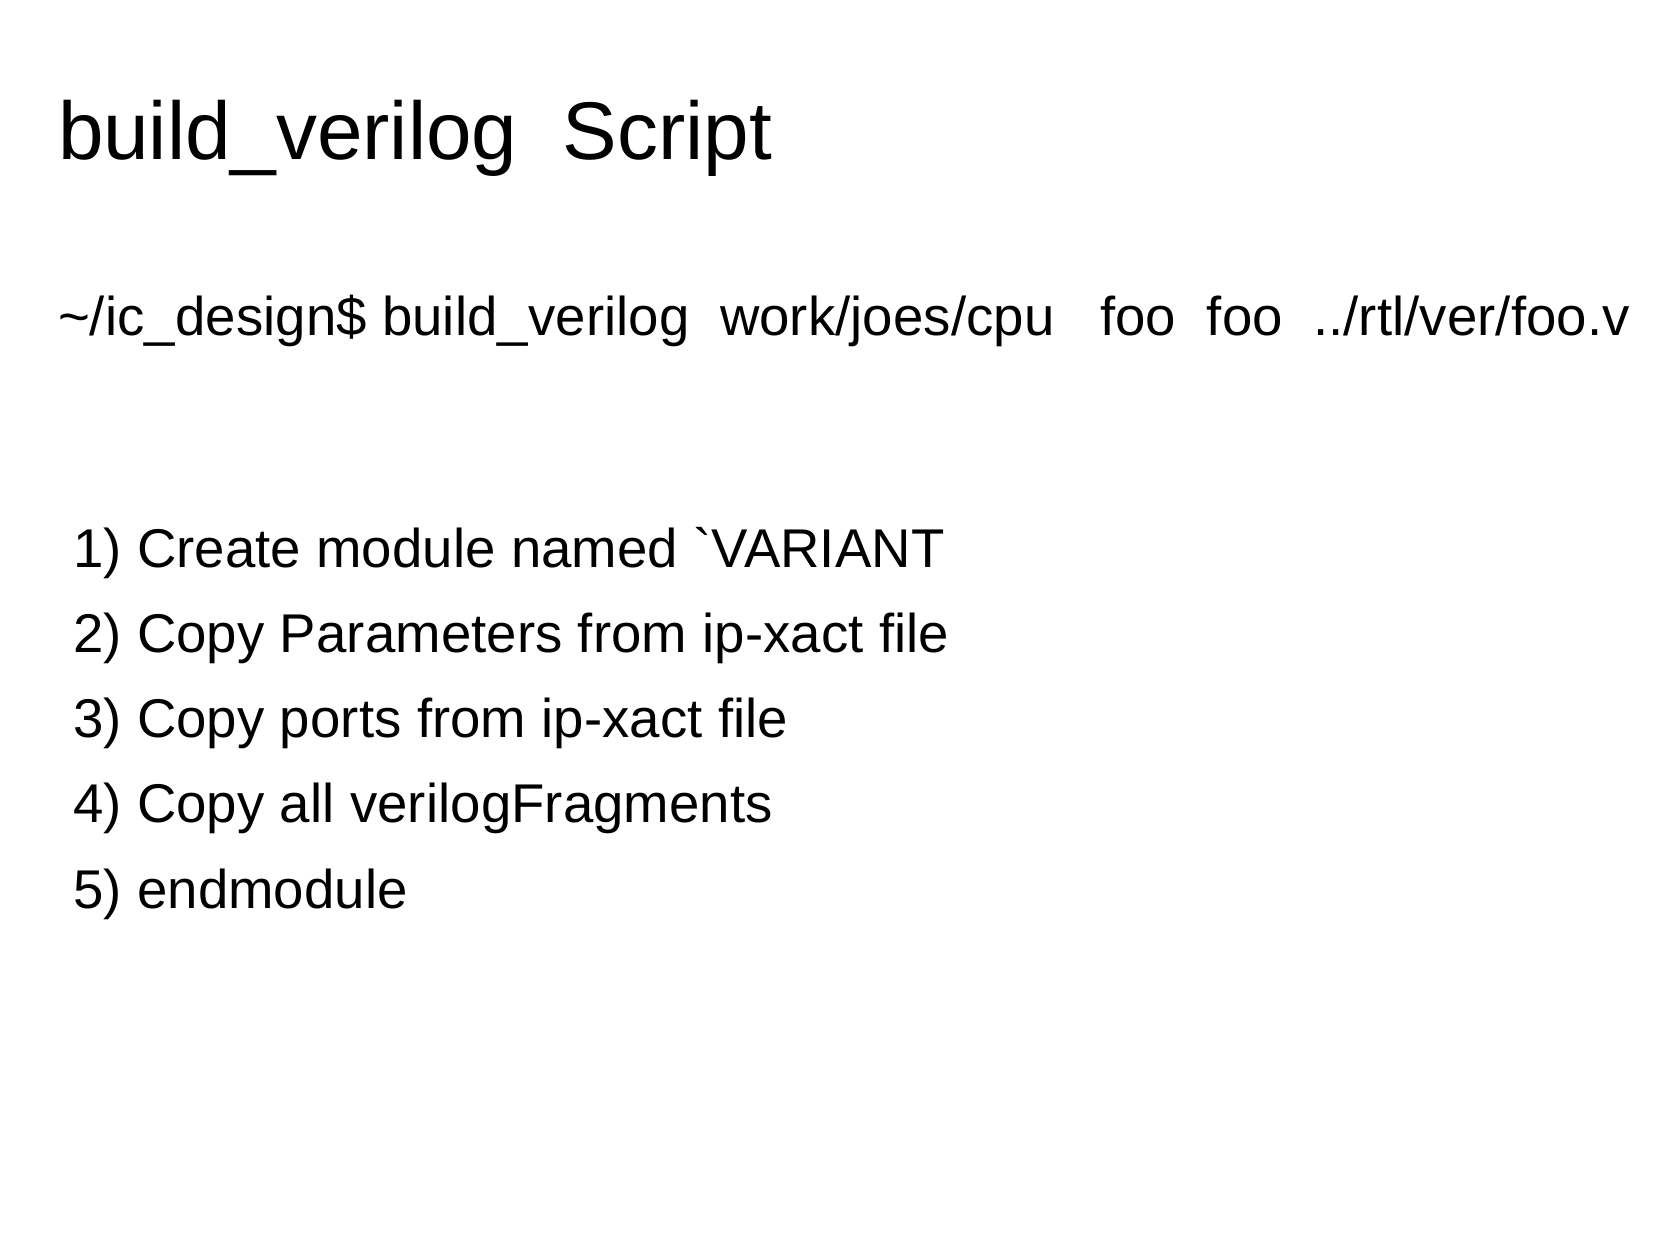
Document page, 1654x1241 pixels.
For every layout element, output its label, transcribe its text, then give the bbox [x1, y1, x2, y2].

list build_verilog Script ~/ic_design$ build_verilog work/joes/cpu foo foo ../rtl/ver/foo.v 1) Create module named `VARIANT 2) Copy Parameters from ip-xact file 3) Copy ports from ip-xact file 4) Copy all verilogFragments 5) endmodule [0, 0, 1651, 1241]
